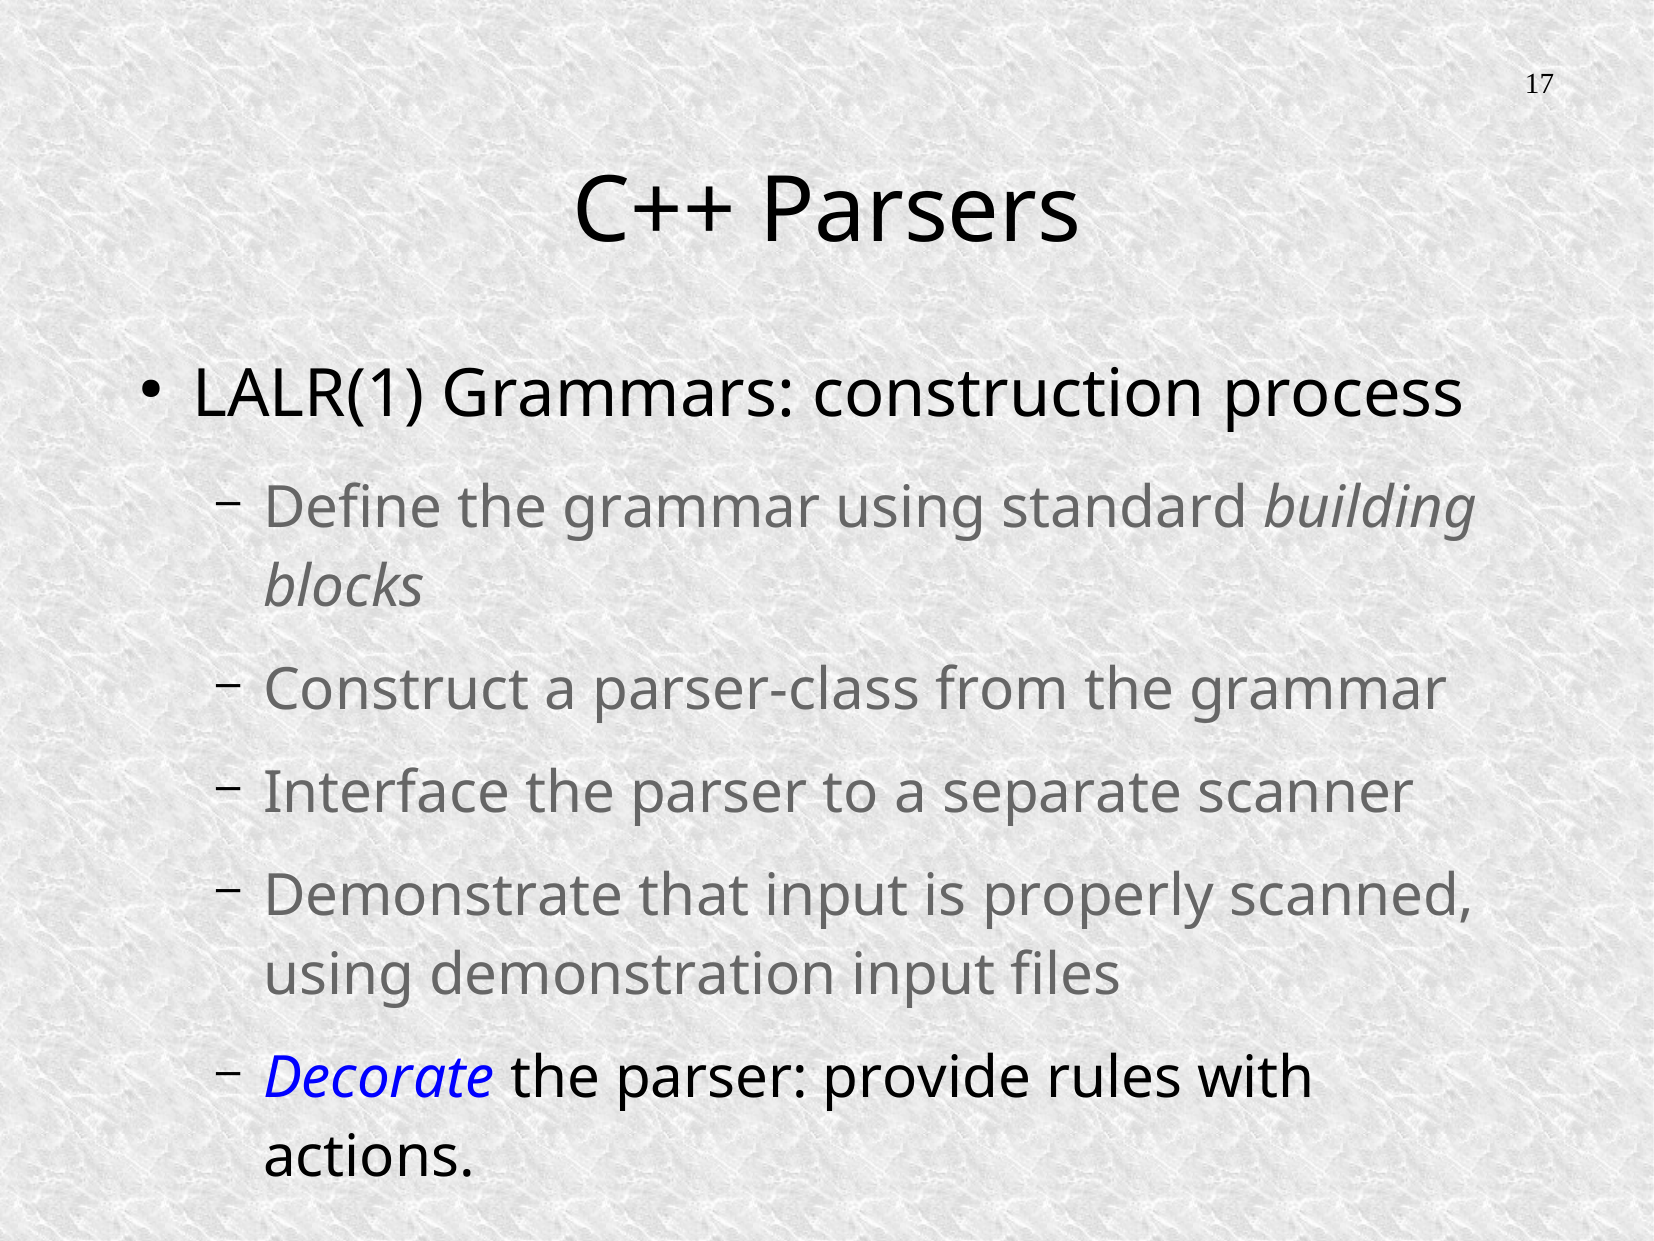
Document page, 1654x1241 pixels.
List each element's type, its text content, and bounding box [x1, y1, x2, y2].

list LALR(1) Grammars: construction process Define the grammar using standard building blocks Construct a parser-class from the grammar Interface the parser to a separate scanner Demonstrate that input is properly scanned, using demonstration input files Decorate the parser: provide rules with actions. [121, 344, 1534, 1167]
title C++ Parsers [121, 102, 1534, 311]
picture [0, 0, 1654, 1241]
